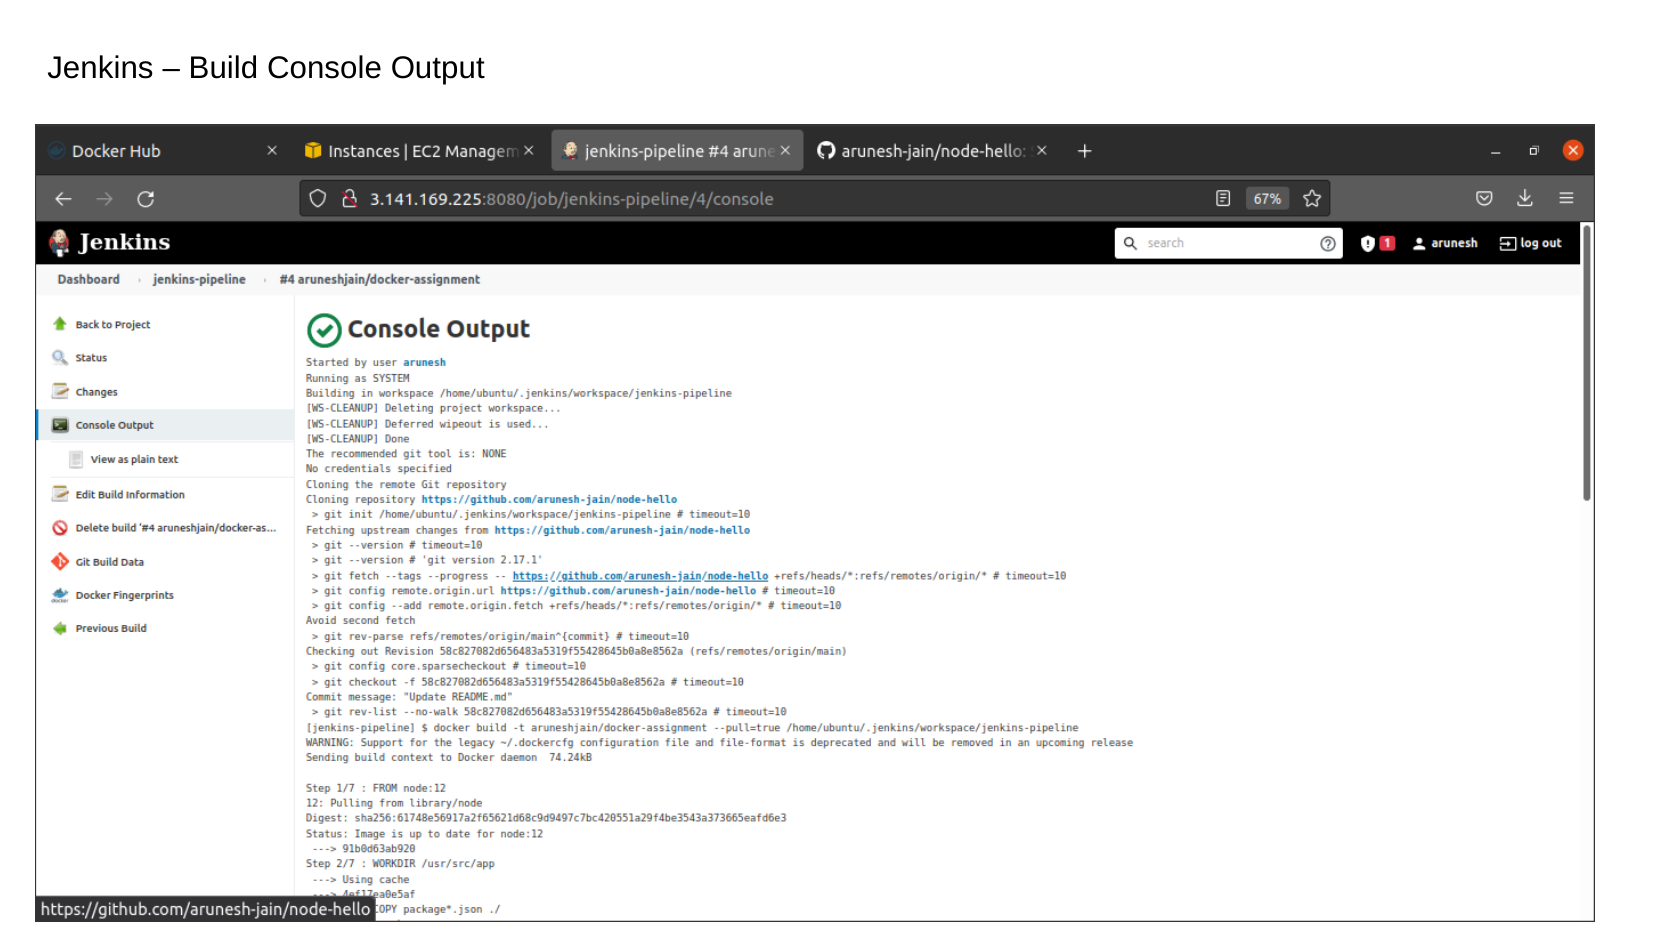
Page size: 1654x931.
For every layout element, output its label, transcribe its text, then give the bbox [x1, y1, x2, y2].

title Jenkins – Build Console Output [47, 39, 1536, 97]
picture [35, 124, 1595, 922]
